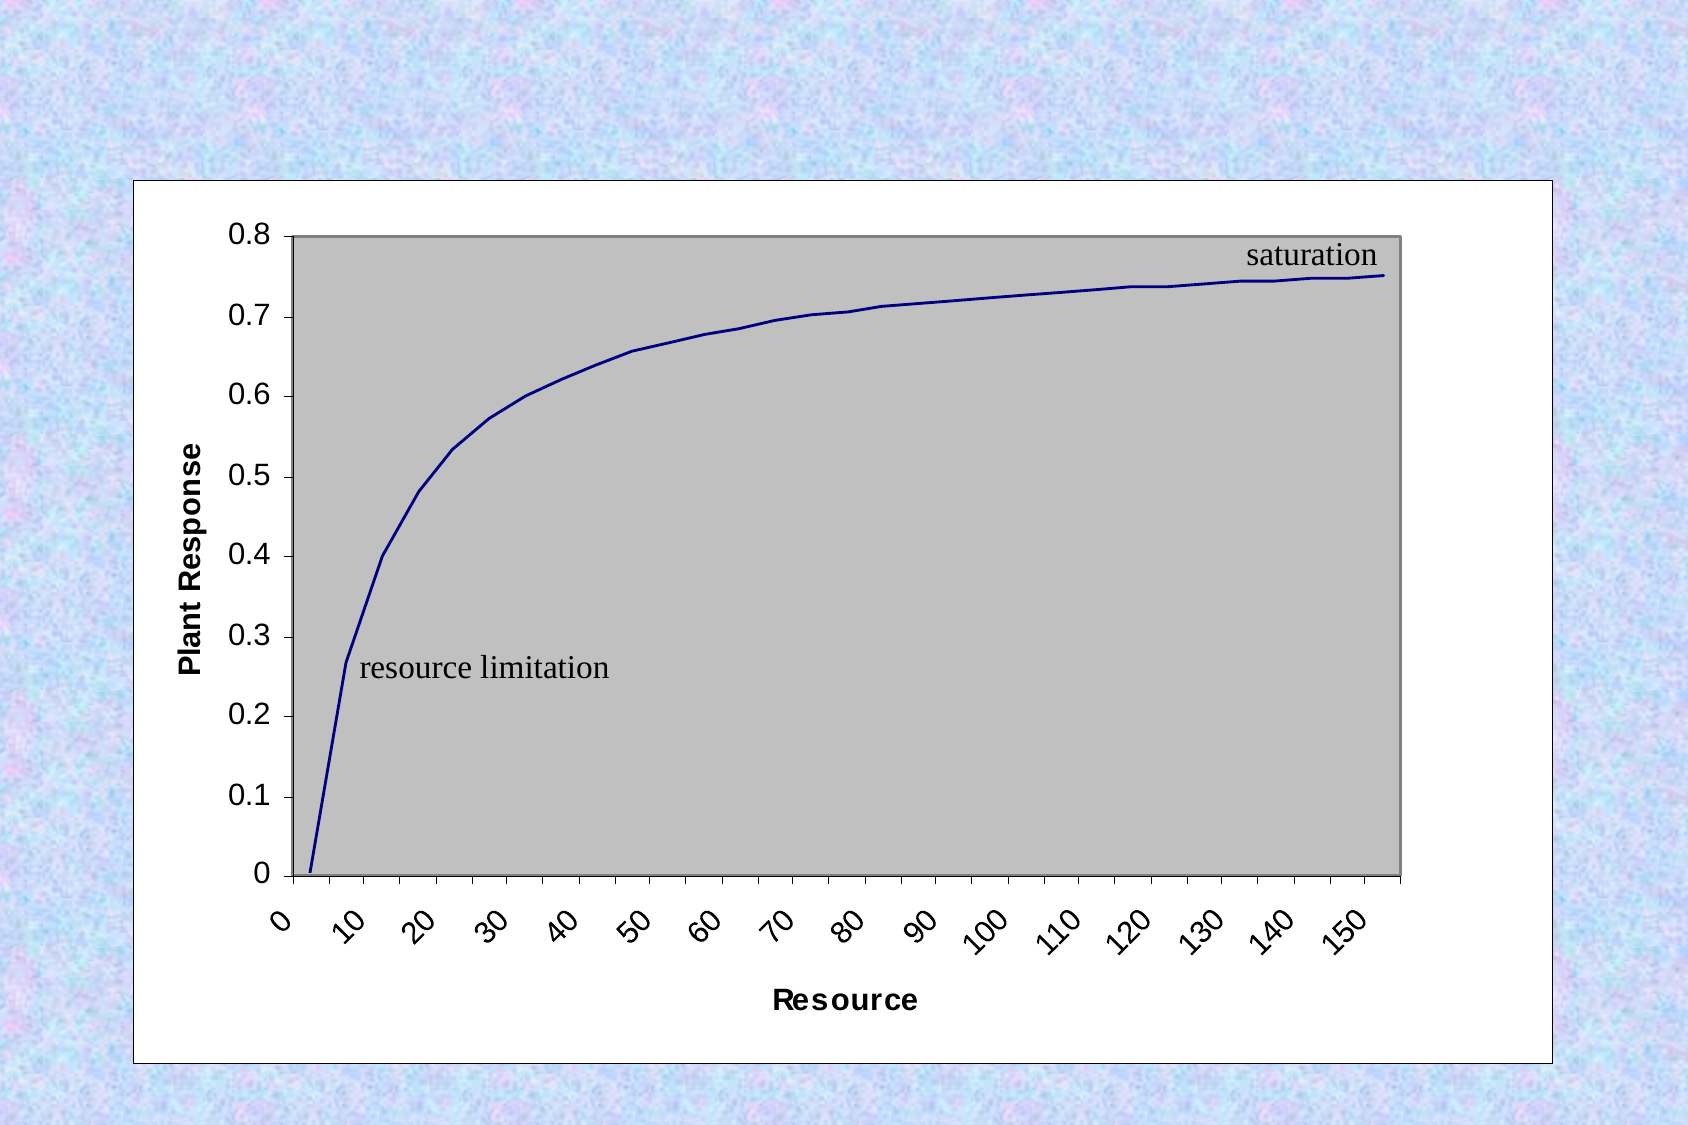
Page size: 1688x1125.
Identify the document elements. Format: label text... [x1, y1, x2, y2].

text_box resource limitation [344, 637, 626, 693]
chart [118, 166, 1569, 1078]
text_box saturation [1231, 224, 1393, 281]
picture [0, 0, 1688, 1125]
